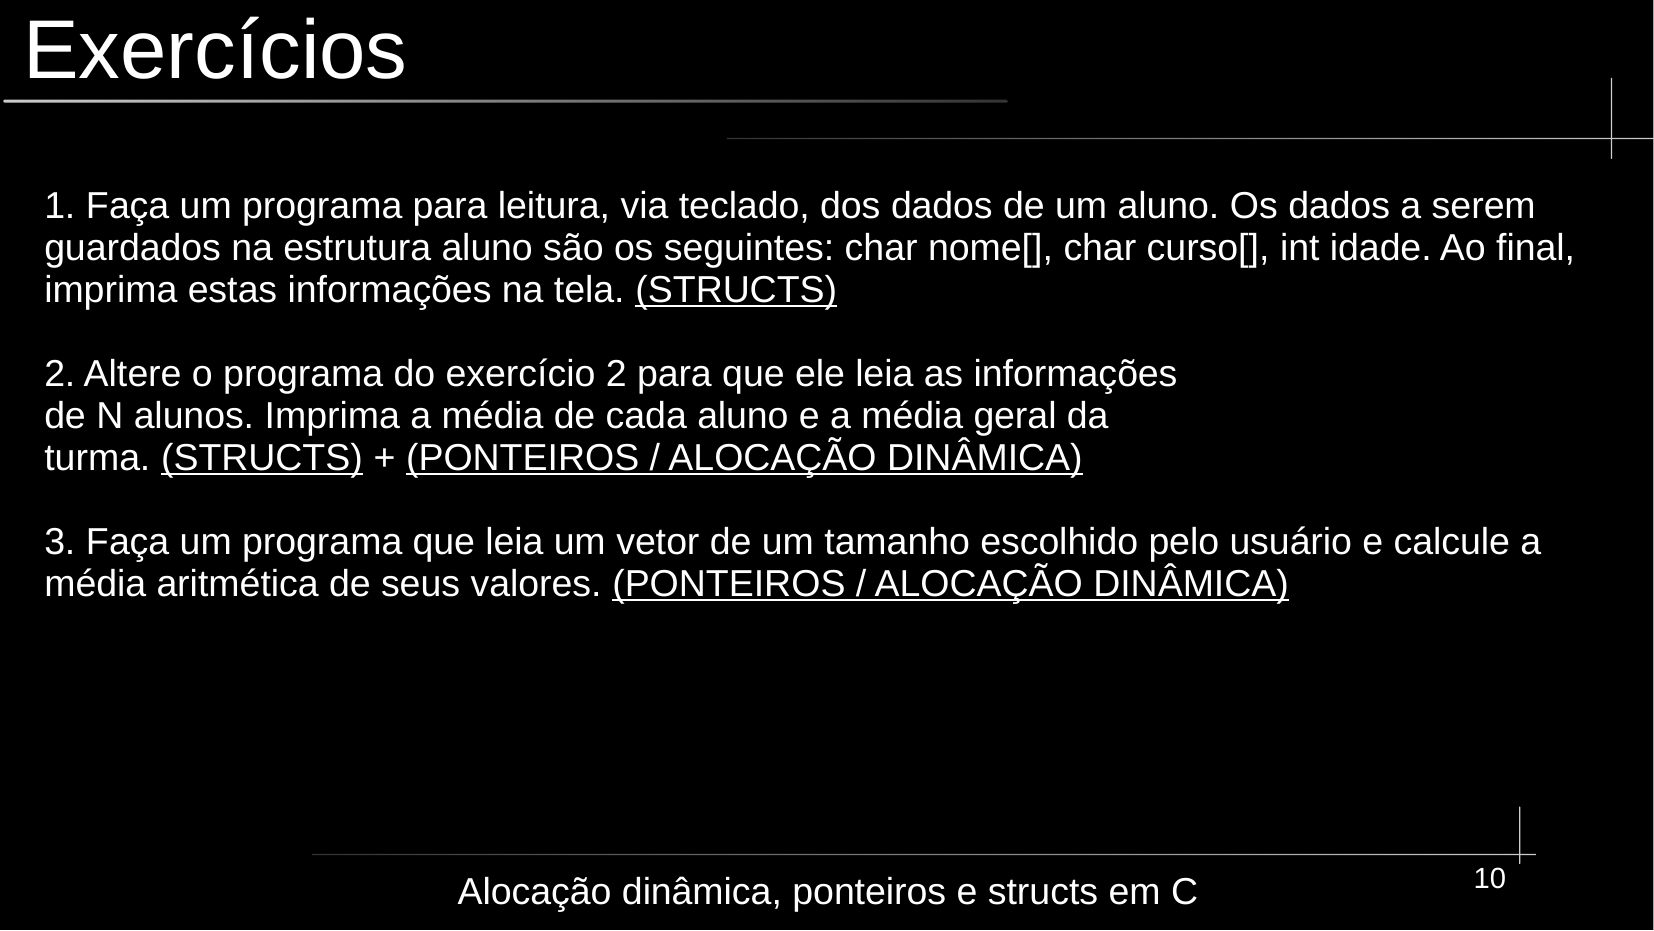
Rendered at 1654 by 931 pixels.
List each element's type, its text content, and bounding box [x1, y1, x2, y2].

text_box Alocação dinâmica, ponteiros e structs em C [442, 863, 1359, 931]
title Exercícios [23, 3, 1589, 97]
text_box 1. Faça um programa para leitura, via teclado, dos dados de um aluno. Os dados a serem guardados na estrutura aluno são os seguintes: char nome[], char curso[], int idade. Ao final, imprima estas informações na tela. (STRUCTS) 2. Altere o programa do exercício 2 para que ele leia as informações de N alunos. Imprima a média de cada aluno e a média geral da turma. (STRUCTS) + (PONTEIROS / ALOCAÇÃO DINÂMICA) 3. Faça um programa que leia um vetor de um tamanho escolhido pelo usuário e calcule a média aritmética de seus valores. (PONTEIROS / ALOCAÇÃO DINÂMICA) [29, 177, 1625, 738]
